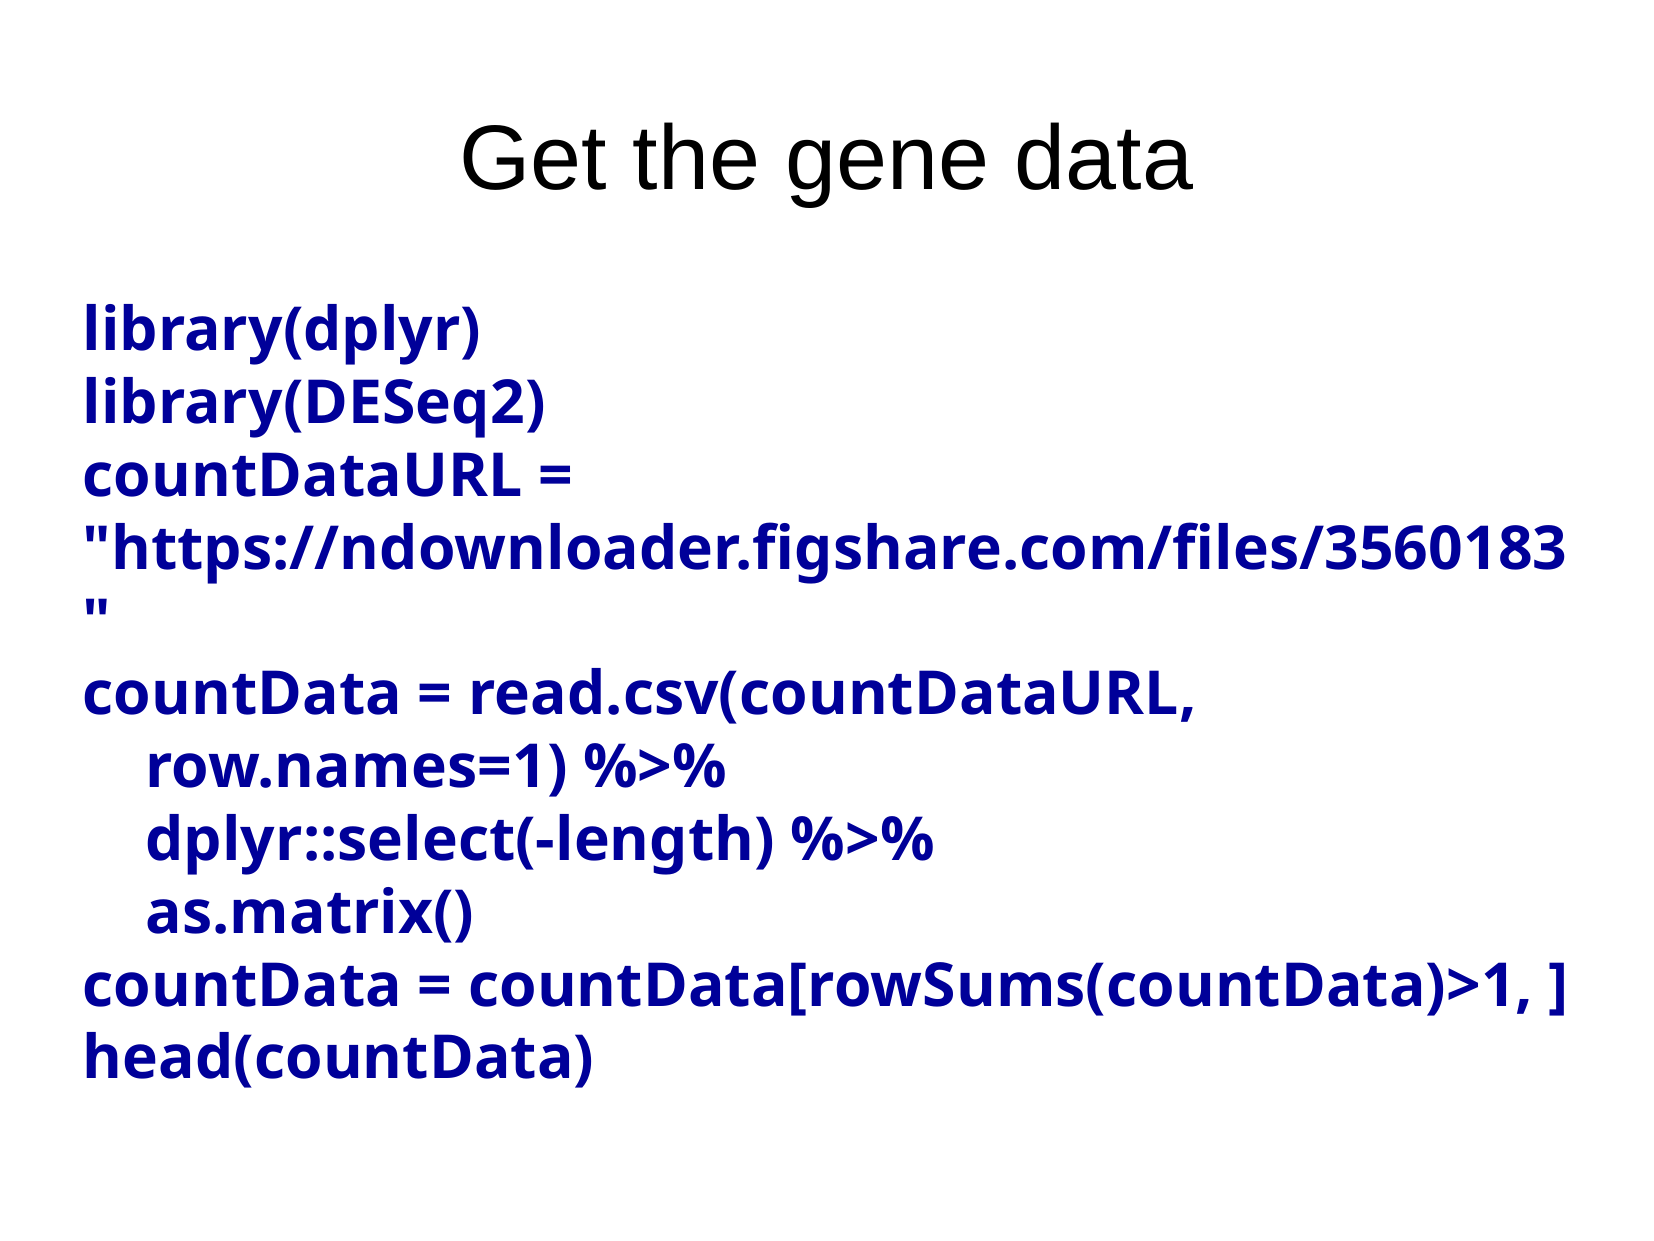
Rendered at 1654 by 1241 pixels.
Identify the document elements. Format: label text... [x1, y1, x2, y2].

text_box library(dplyr) library(DESeq2) countDataURL = "https://ndownloader.figshare.com/files/3560183" countData = read.csv(countDataURL, row.names=1) %>% dplyr::select(-length) %>% as.matrix() countData = countData[rowSums(countData)>1, ] head(countData) [82, 290, 1571, 1140]
text_box Get the gene data [82, 49, 1571, 257]
